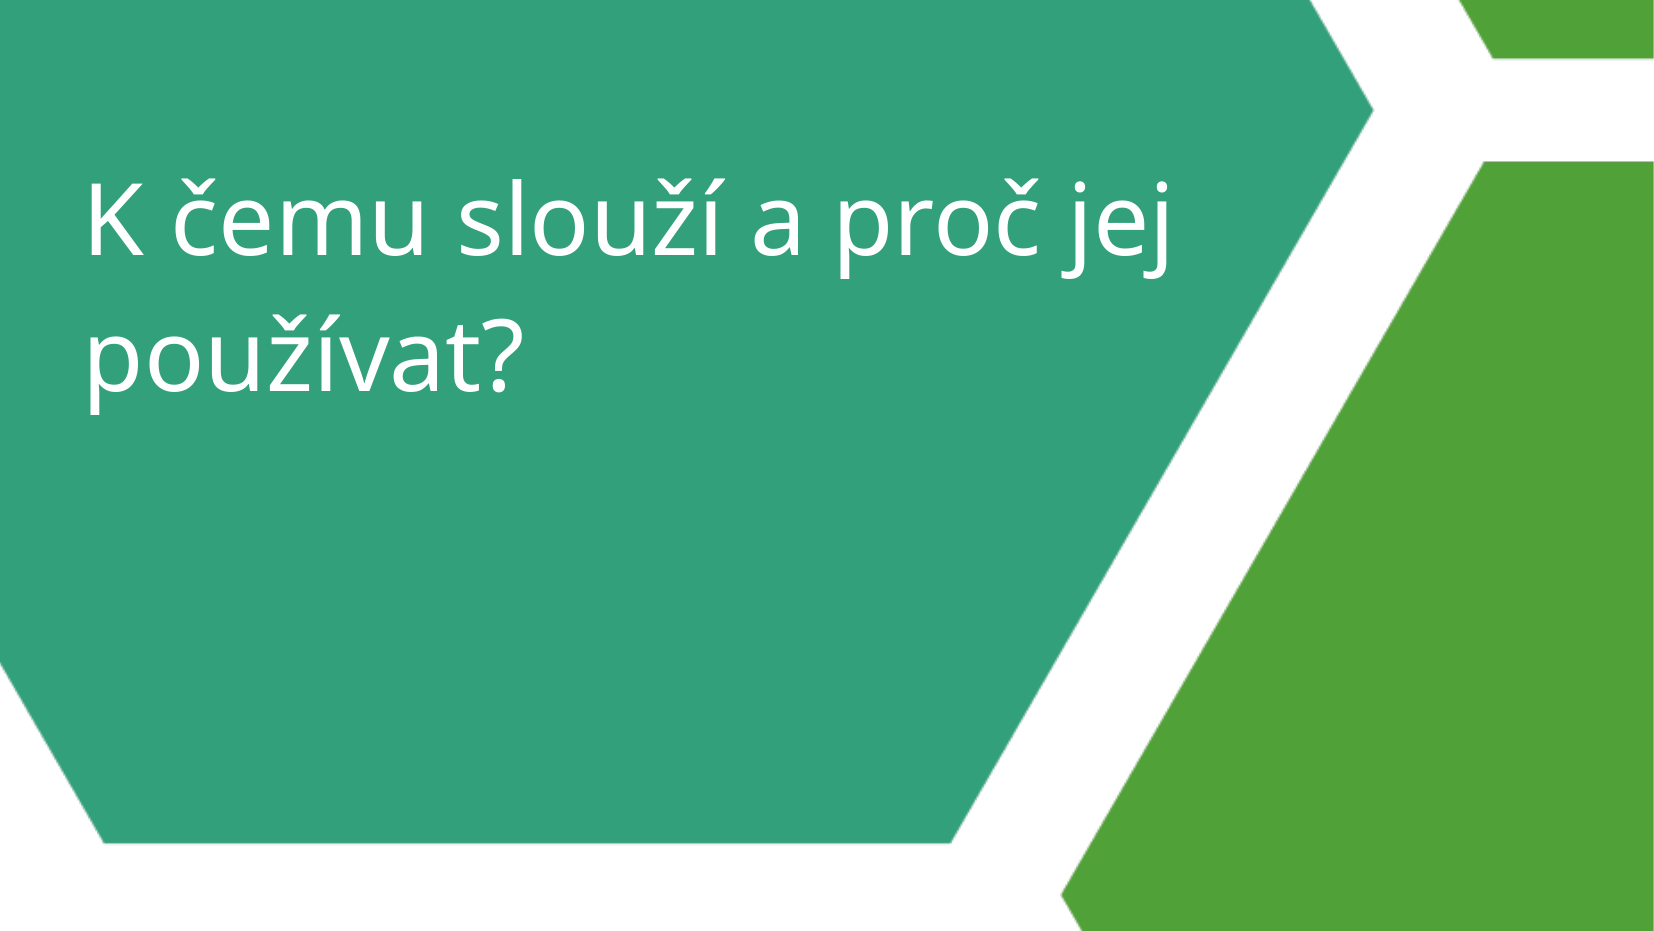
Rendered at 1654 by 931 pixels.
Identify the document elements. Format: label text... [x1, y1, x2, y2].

picture [0, 0, 1654, 931]
title K čemu slouží a proč jej používat? [82, 178, 1218, 528]
